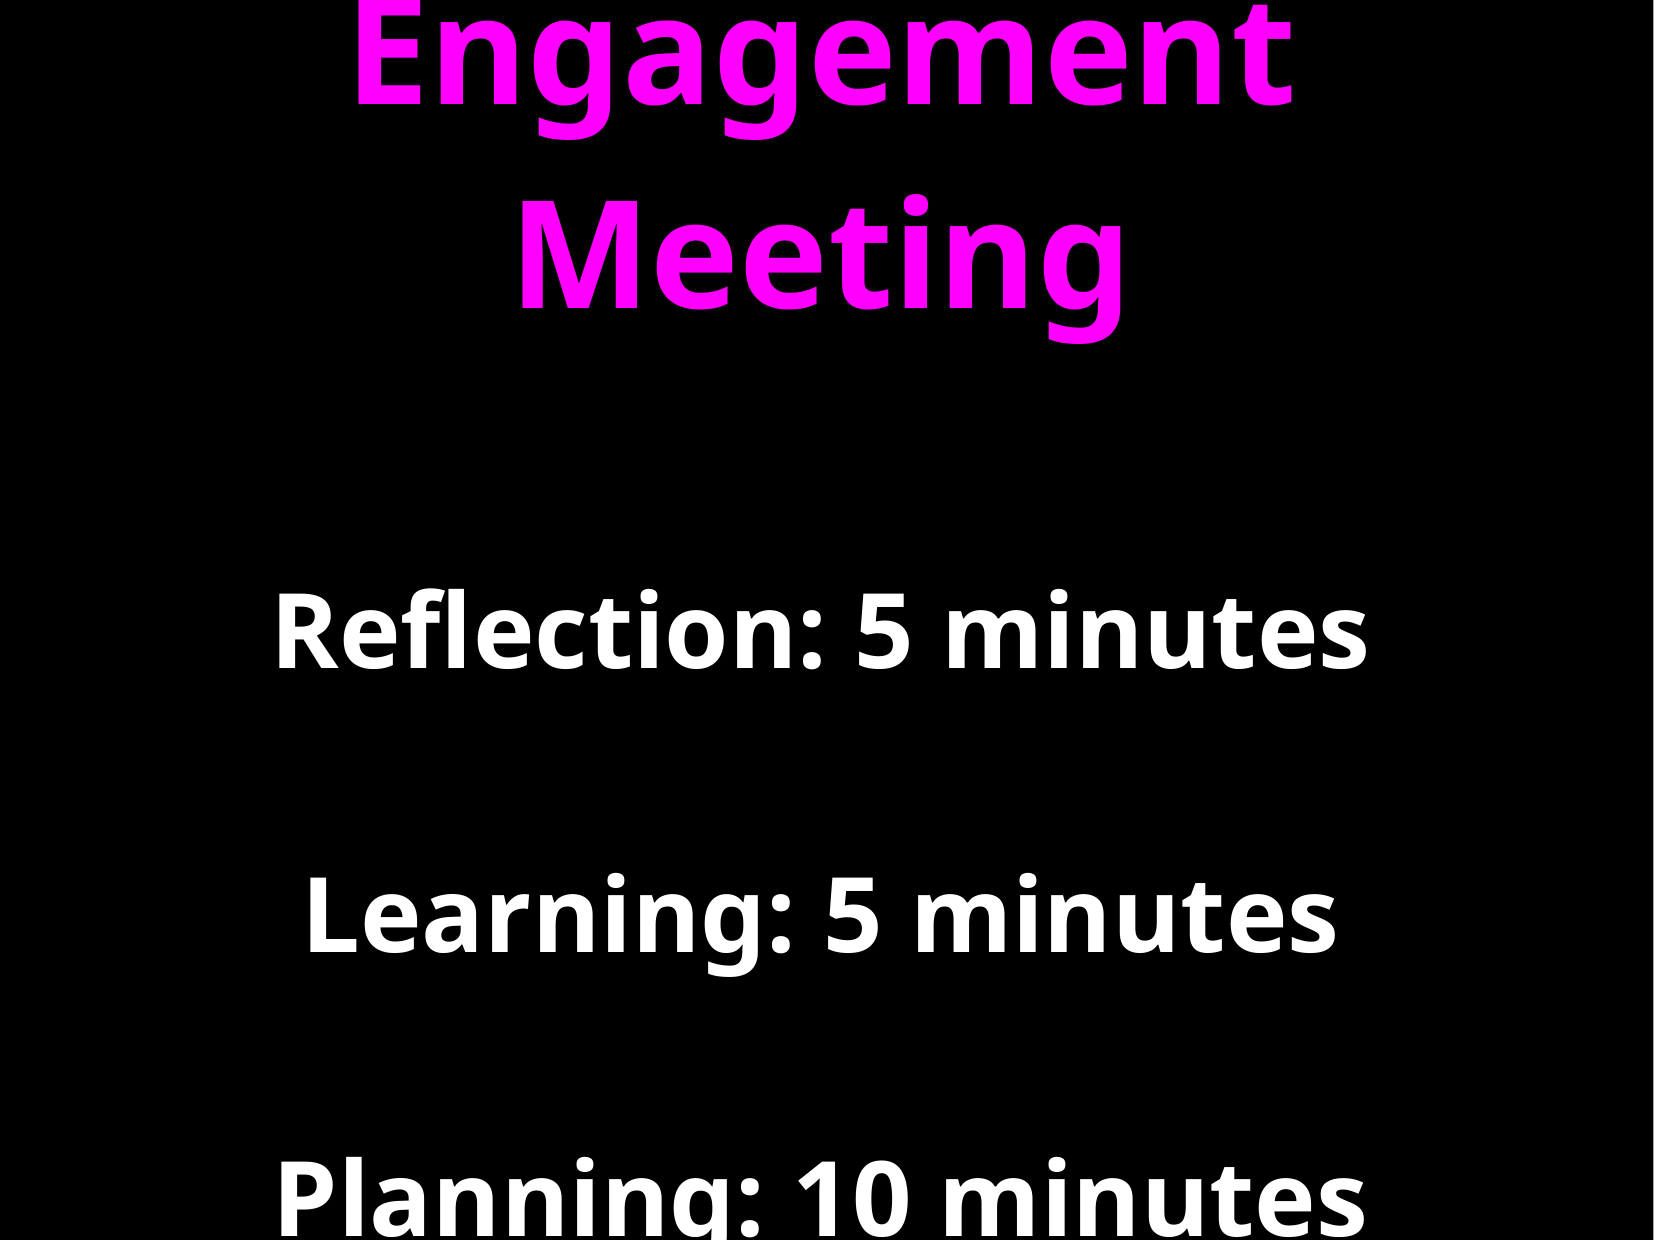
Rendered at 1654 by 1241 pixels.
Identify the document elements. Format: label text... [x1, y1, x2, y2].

title Engagement Meeting Reflection: 5 minutes Learning: 5 minutes Planning: 10 minutes [76, 59, 1565, 1152]
